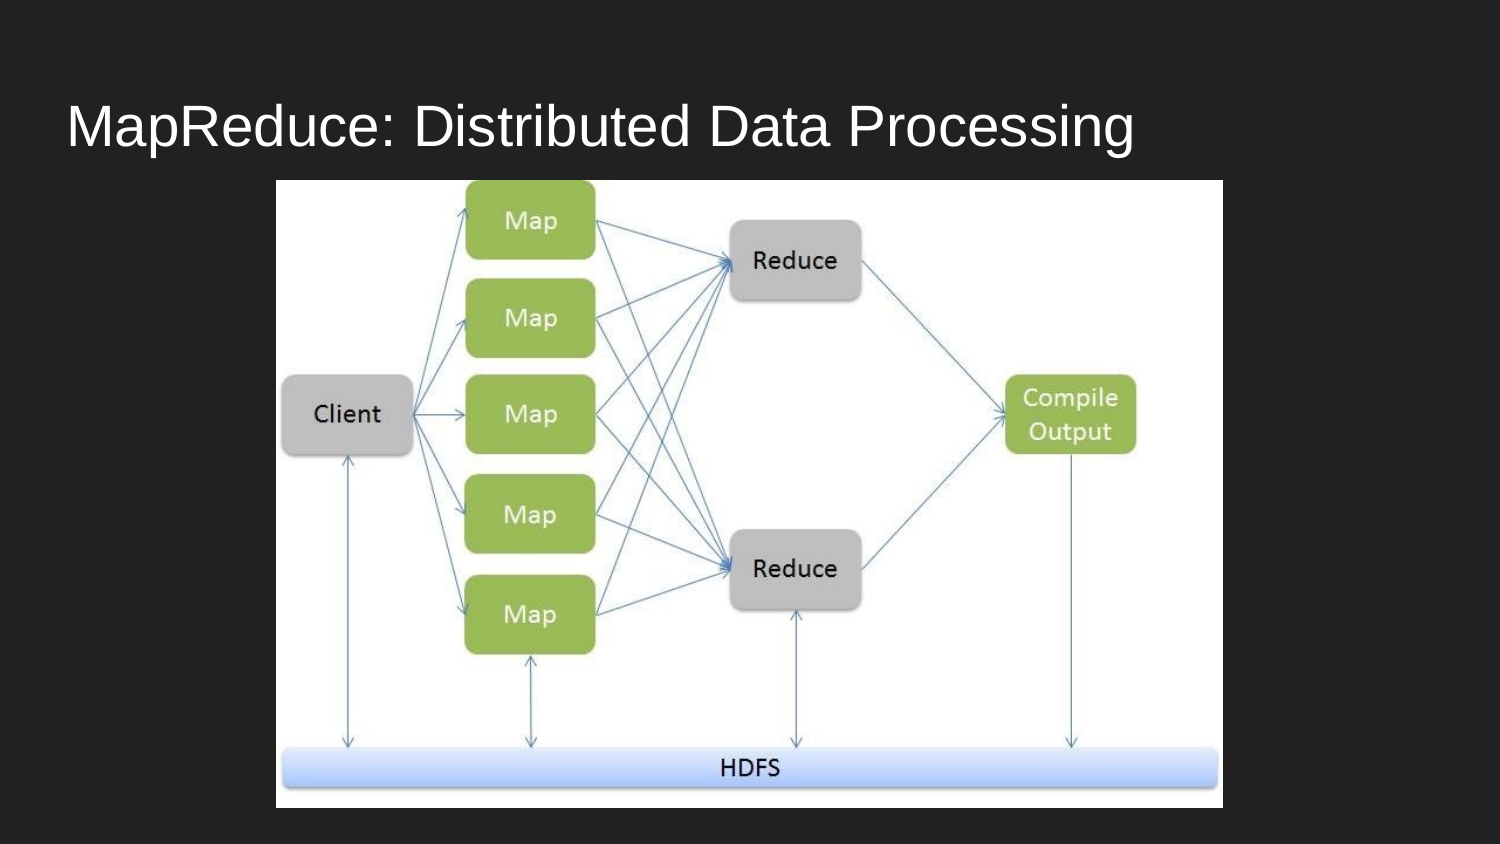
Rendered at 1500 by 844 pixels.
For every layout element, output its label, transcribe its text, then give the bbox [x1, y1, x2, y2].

picture [276, 180, 1223, 808]
title MapReduce: Distributed Data Processing [51, 72, 1449, 167]
